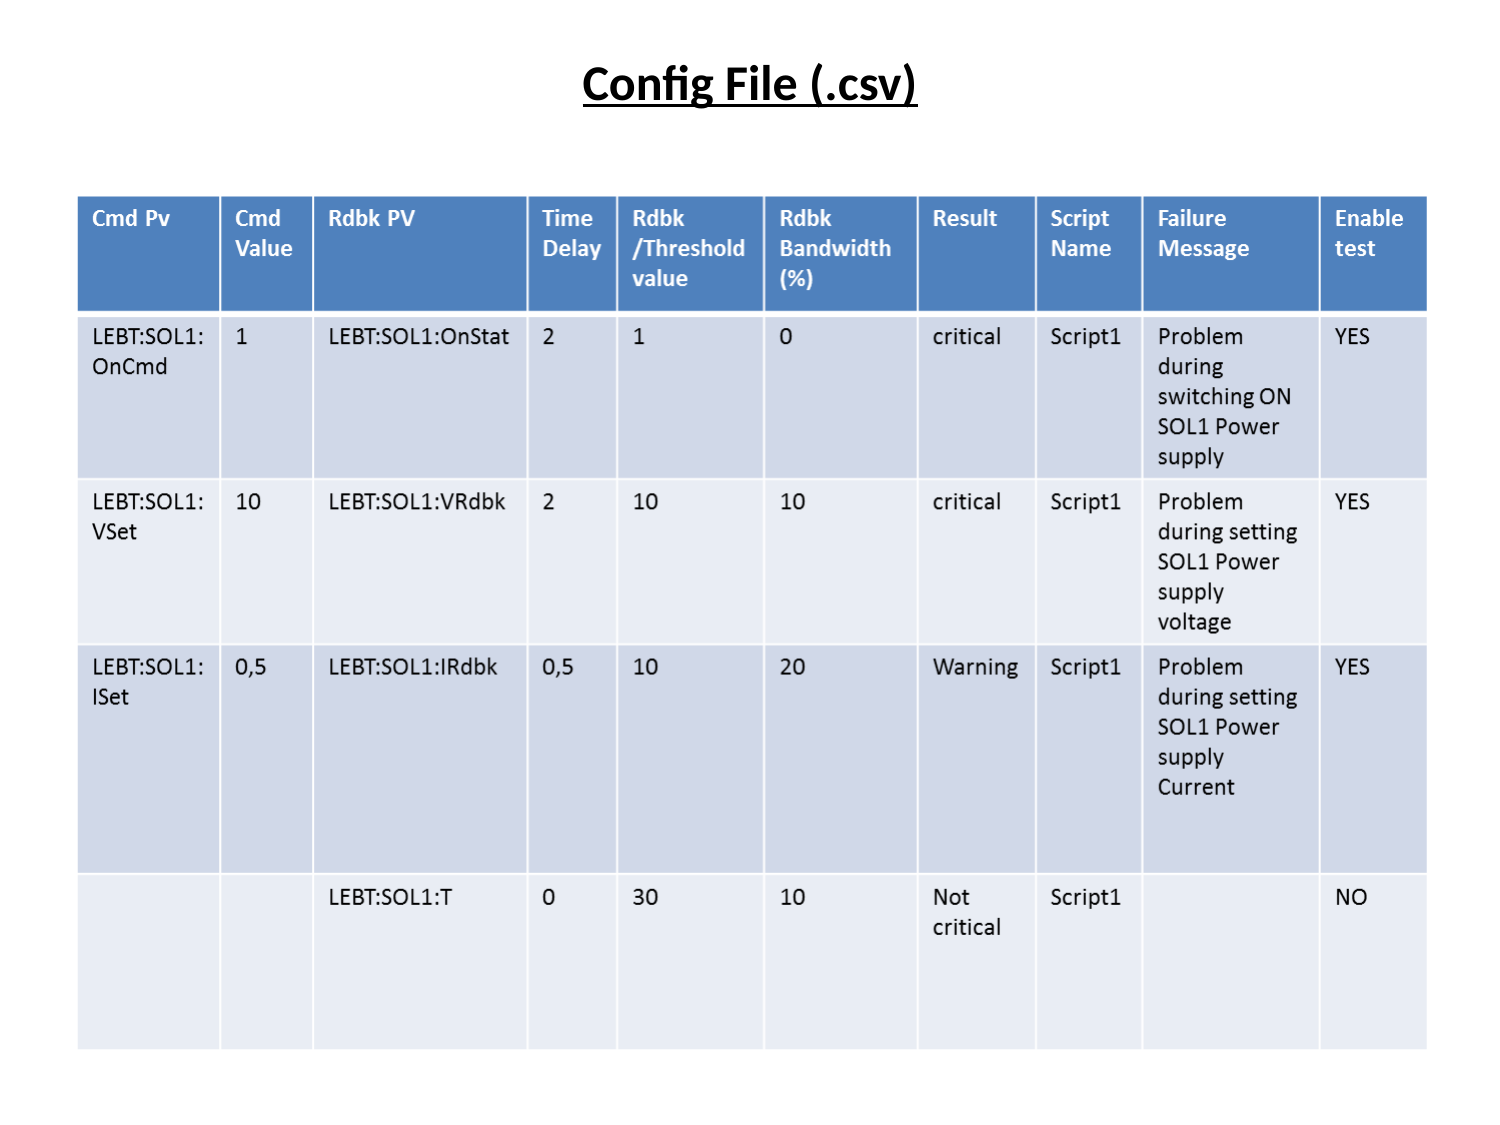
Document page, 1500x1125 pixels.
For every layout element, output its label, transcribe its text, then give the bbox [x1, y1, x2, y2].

text_box Config File (.csv) [0, 42, 1500, 118]
picture [76, 195, 1428, 1052]
